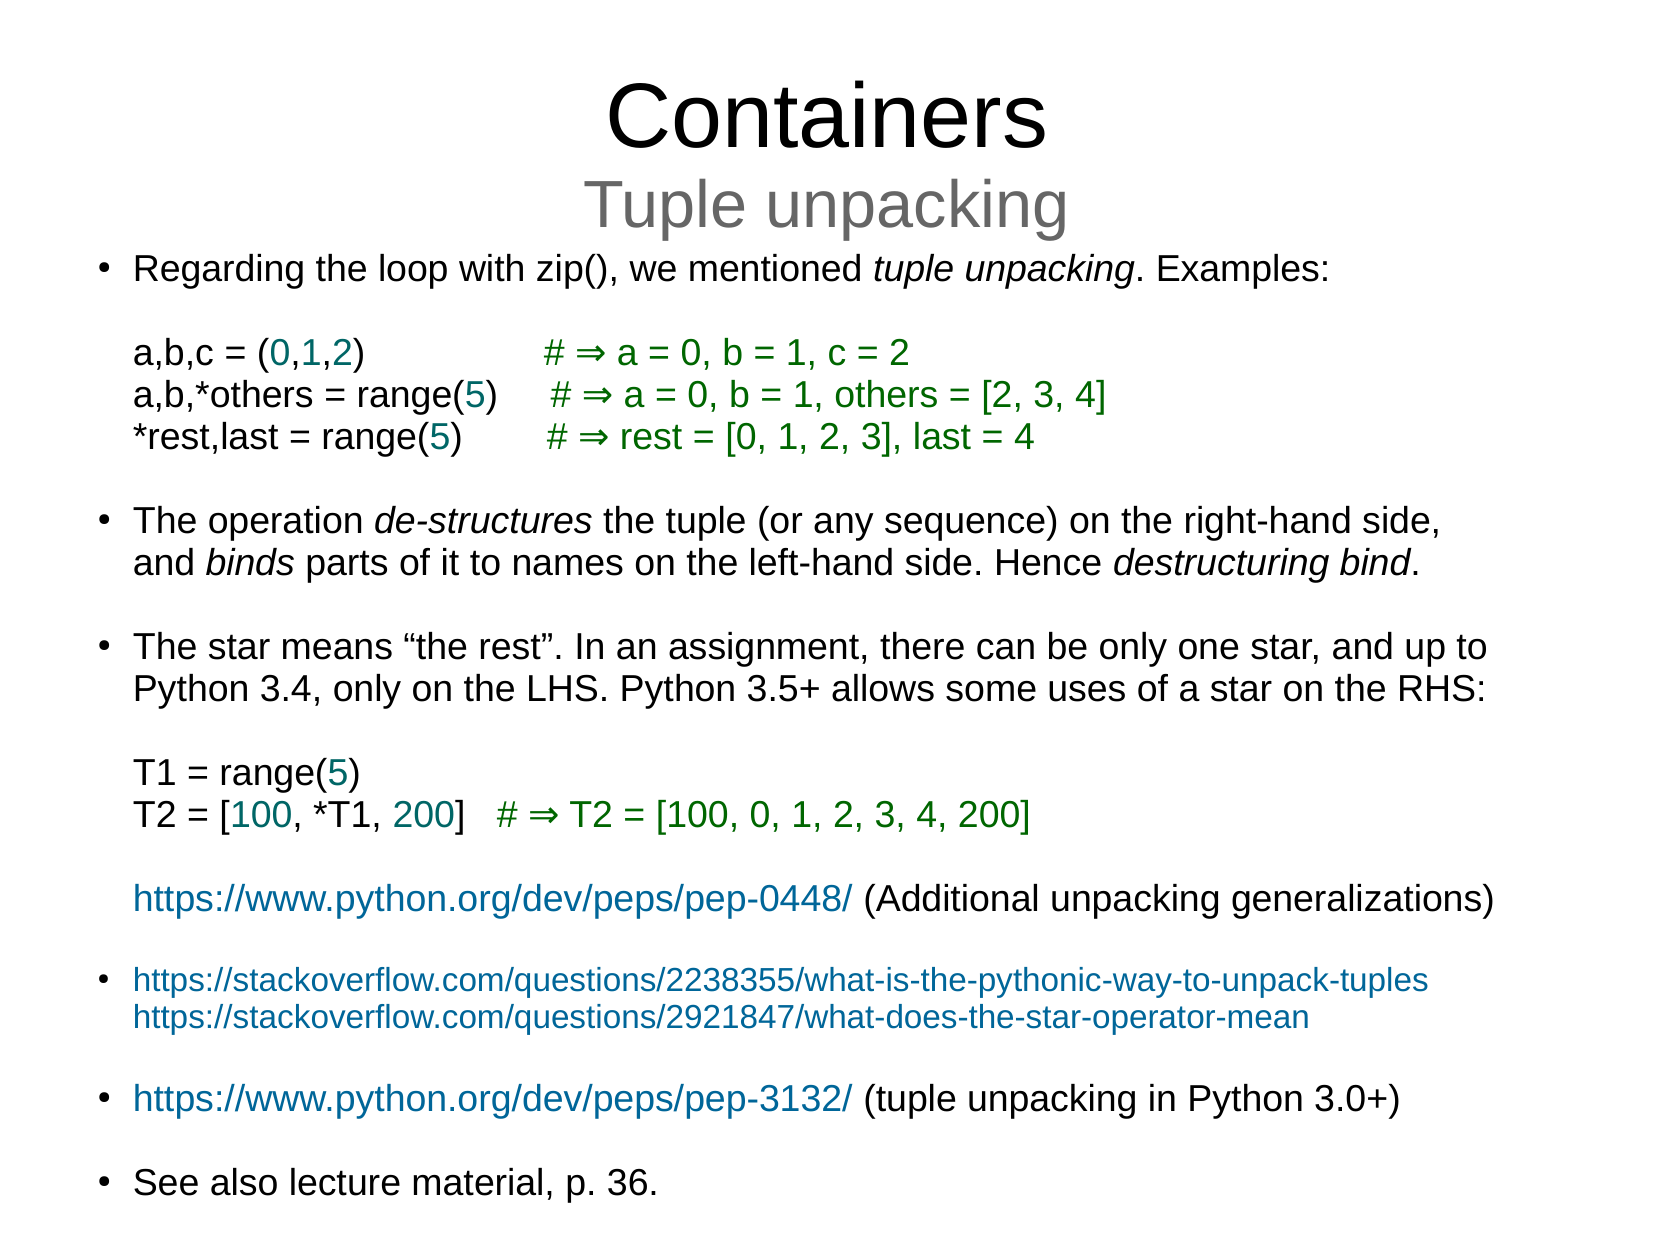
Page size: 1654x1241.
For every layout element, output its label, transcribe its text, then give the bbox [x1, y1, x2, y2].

text_box Regarding the loop with zip(), we mentioned tuple unpacking. Examples: a,b,c = (0,1,2) # ⇒ a = 0, b = 1, c = 2 a,b,*others = range(5) # ⇒ a = 0, b = 1, others = [2, 3, 4] *rest,last = range(5) # ⇒ rest = [0, 1, 2, 3], last = 4 The operation de-structures the tuple (or any sequence) on the right-hand side, and binds parts of it to names on the left-hand side. Hence destructuring bind. The star means “the rest”. In an assignment, there can be only one star, and up to Python 3.4, only on the LHS. Python 3.5+ allows some uses of a star on the RHS: T1 = range(5) T2 = [100, *T1, 200] # ⇒ T2 = [100, 0, 1, 2, 3, 4, 200] https://www.python.org/dev/peps/pep-0448/ (Additional unpacking generalizations) https://stackoverflow.com/questions/2238355/what-is-the-pythonic-way-to-unpack-tuples https://stackoverflow.com/questions/2921847/what-does-the-star-operator-mean https://www.python.org/dev/peps/pep-3132/ (tuple unpacking in Python 3.0+) See also lecture material, p. 36. [82, 240, 1561, 1213]
title Containers Tuple unpacking [82, 49, 1571, 257]
